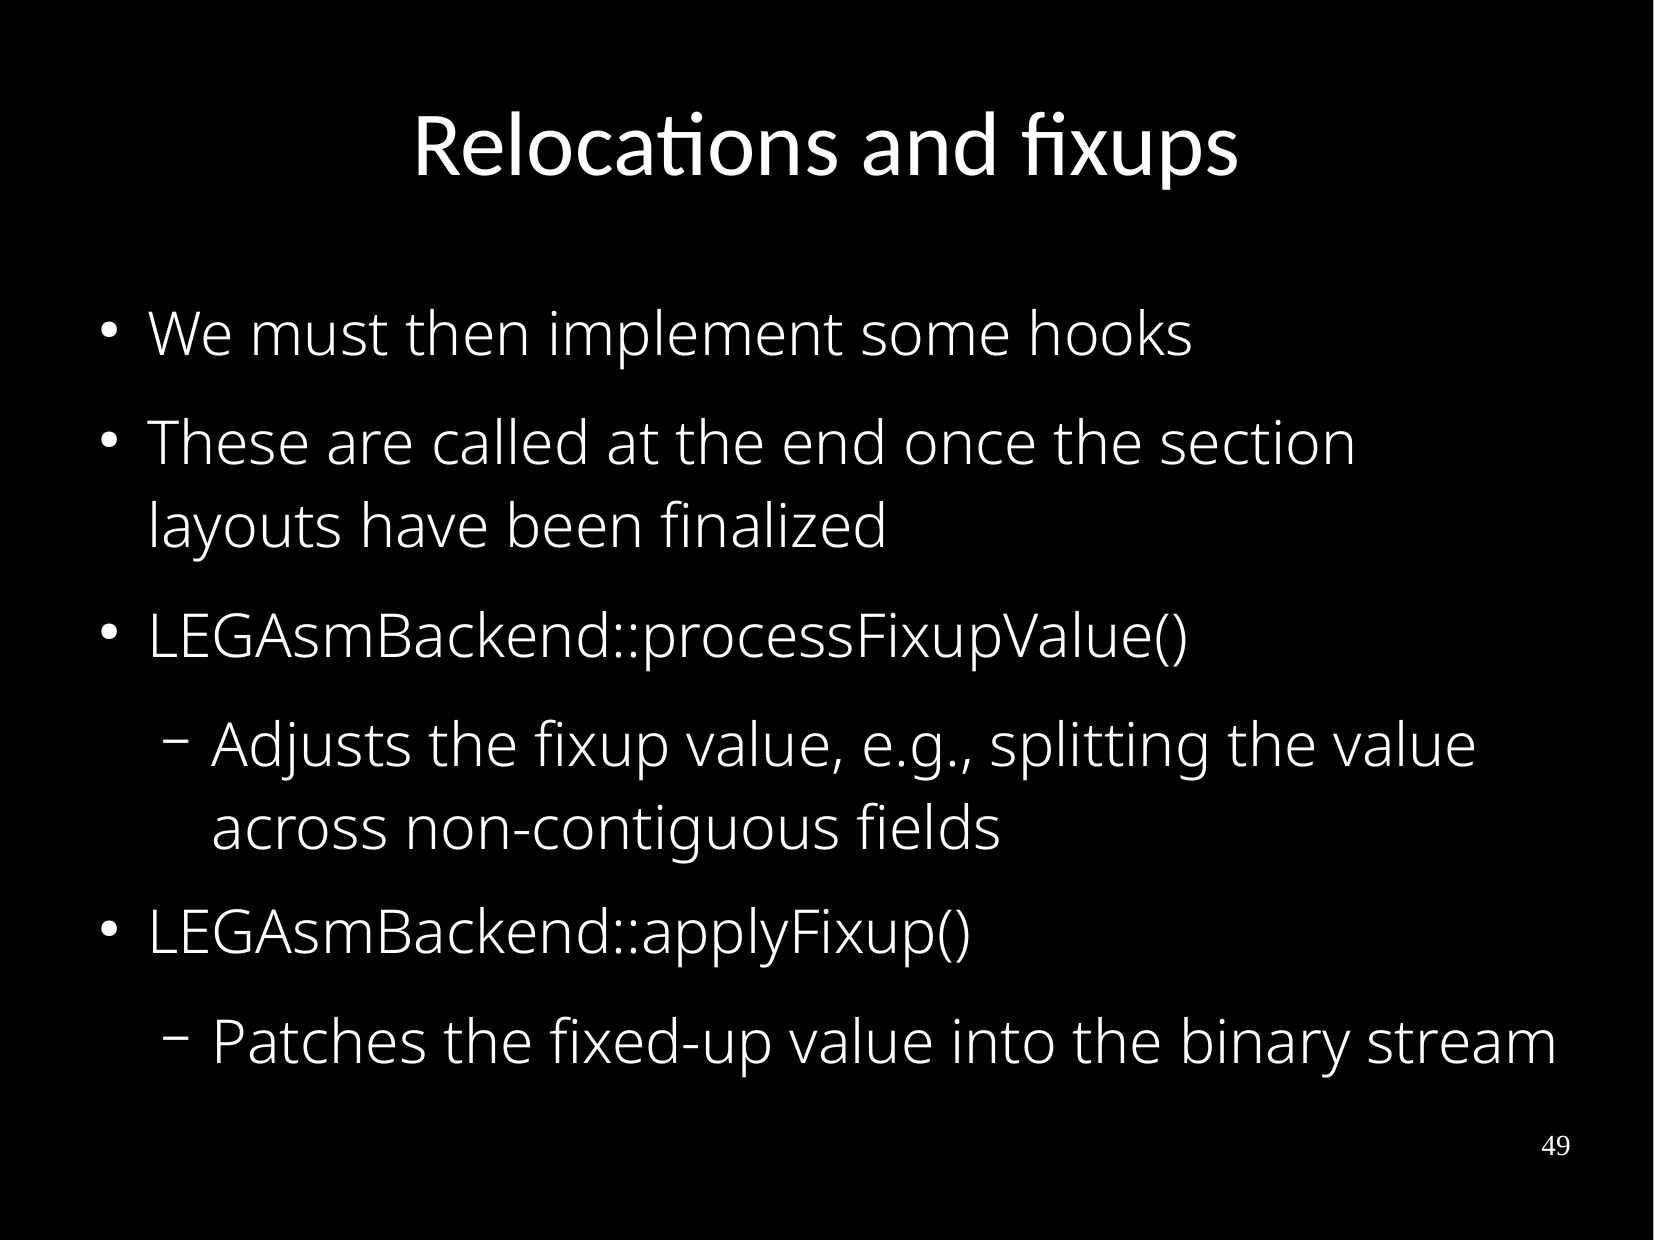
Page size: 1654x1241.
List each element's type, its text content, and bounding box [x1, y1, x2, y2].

title Relocations and fixups [82, 49, 1571, 257]
list We must then implement some hooks These are called at the end once the section layouts have been finalized LEGAsmBackend::processFixupValue() Adjusts the fixup value, e.g., splitting the value across non-contiguous fields LEGAsmBackend::applyFixup() Patches the fixed-up value into the binary stream [82, 290, 1571, 1170]
